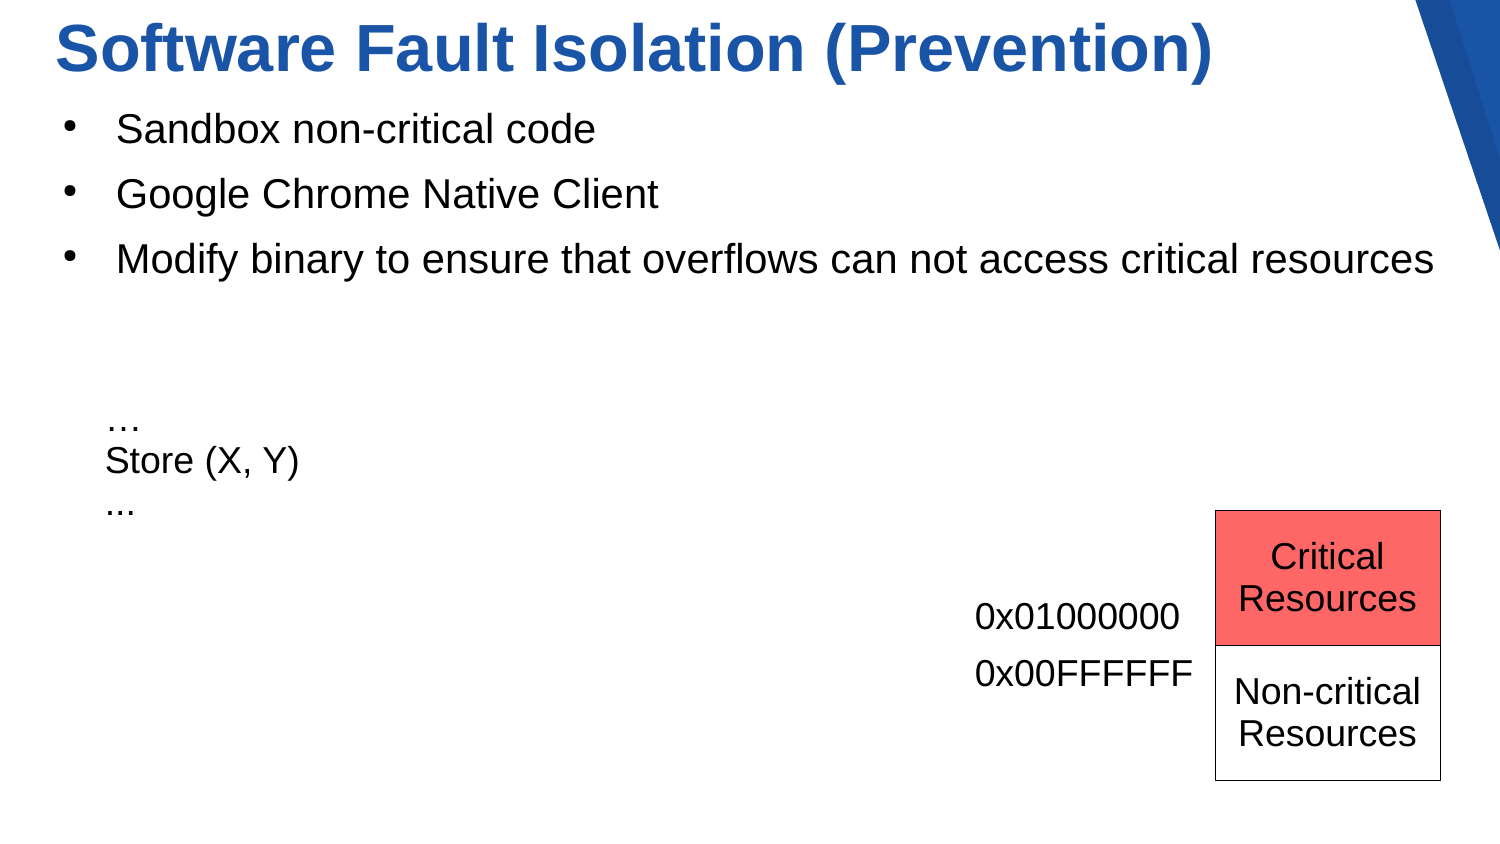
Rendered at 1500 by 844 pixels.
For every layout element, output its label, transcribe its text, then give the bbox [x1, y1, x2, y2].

text_box 0x00FFFFFF [960, 645, 1220, 702]
text_box Non-critical Resources [1215, 646, 1441, 781]
list Sandbox non-critical code Google Chrome Native Client Modify binary to ensure that overflows can not access critical resources [30, 87, 1486, 526]
text_box … Store (X, Y) ... [90, 390, 586, 531]
title Software Fault Isolation (Prevention) [40, 32, 1366, 87]
text_box 0x01000000 [960, 588, 1196, 646]
text_box Critical Resources [1215, 510, 1441, 646]
